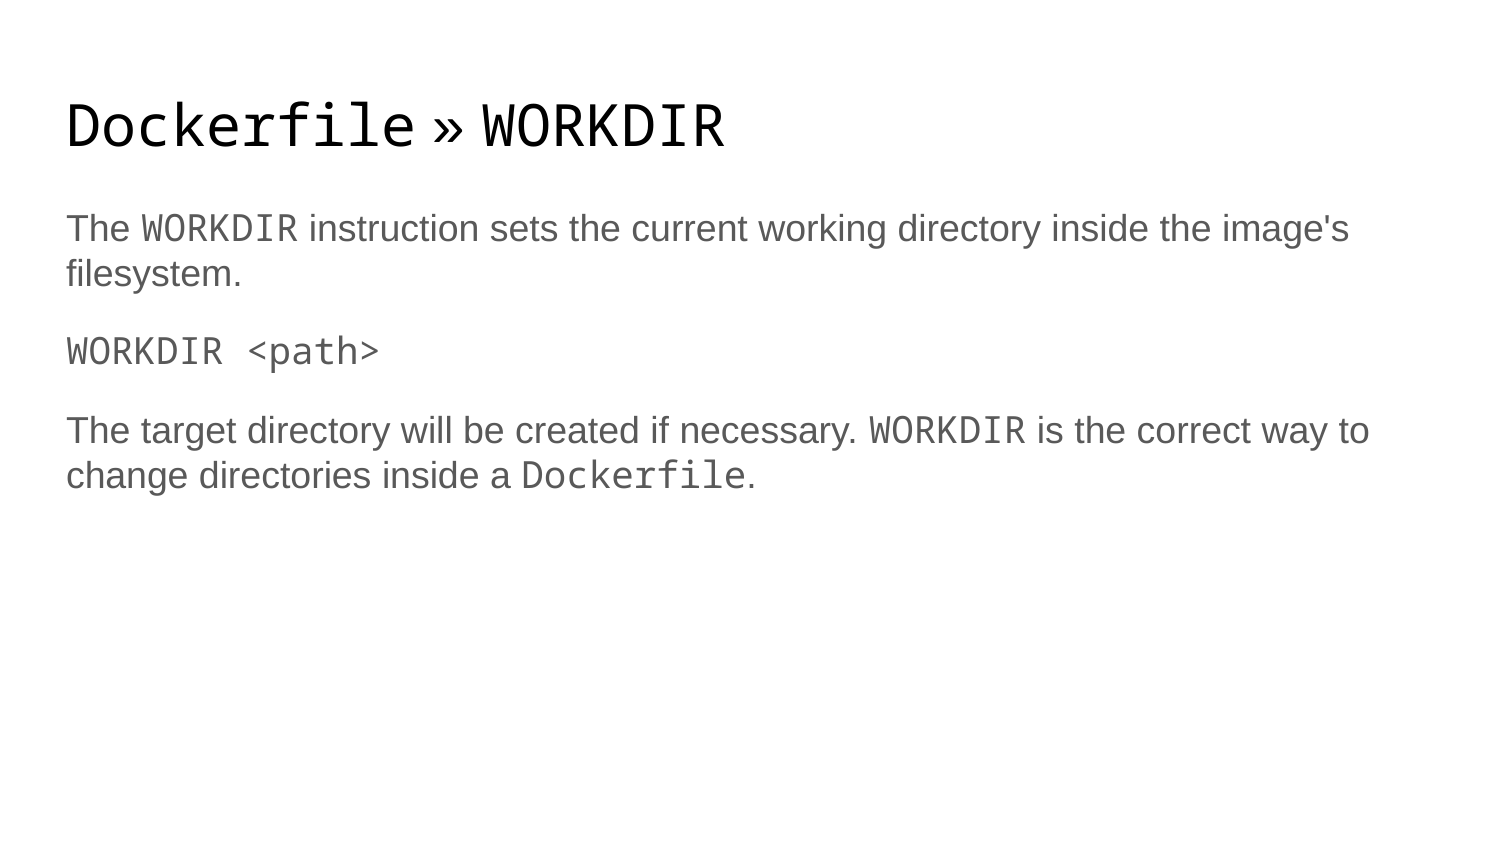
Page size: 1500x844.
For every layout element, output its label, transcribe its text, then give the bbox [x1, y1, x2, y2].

title Dockerfile » WORKDIR [51, 72, 1449, 167]
list The WORKDIR instruction sets the current working directory inside the image's filesystem. WORKDIR <path> The target directory will be created if necessary. WORKDIR is the correct way to change directories inside a Dockerfile. [51, 189, 1449, 750]
